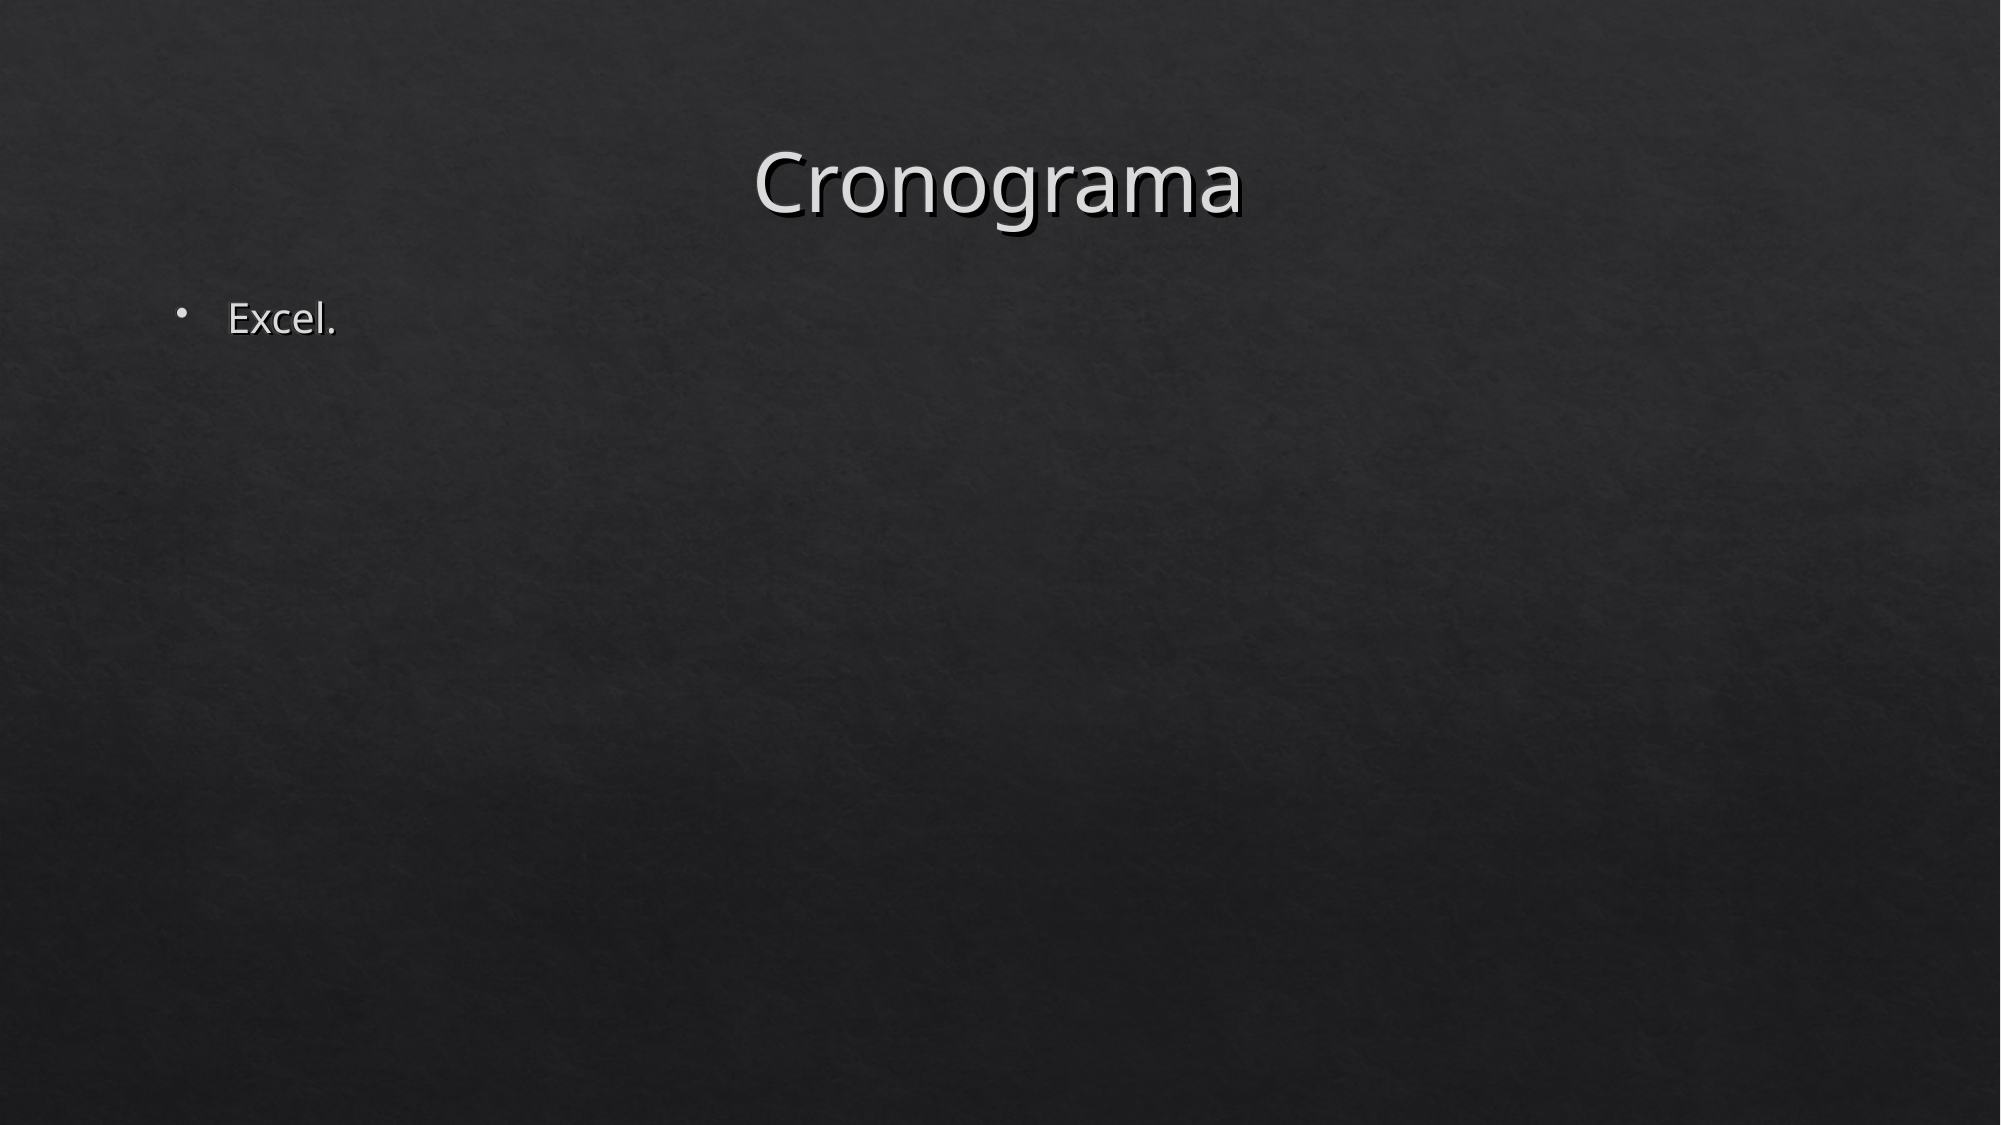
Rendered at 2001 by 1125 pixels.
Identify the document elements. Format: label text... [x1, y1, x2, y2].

title Cronograma [149, 99, 1849, 260]
list Excel. [149, 284, 1849, 950]
